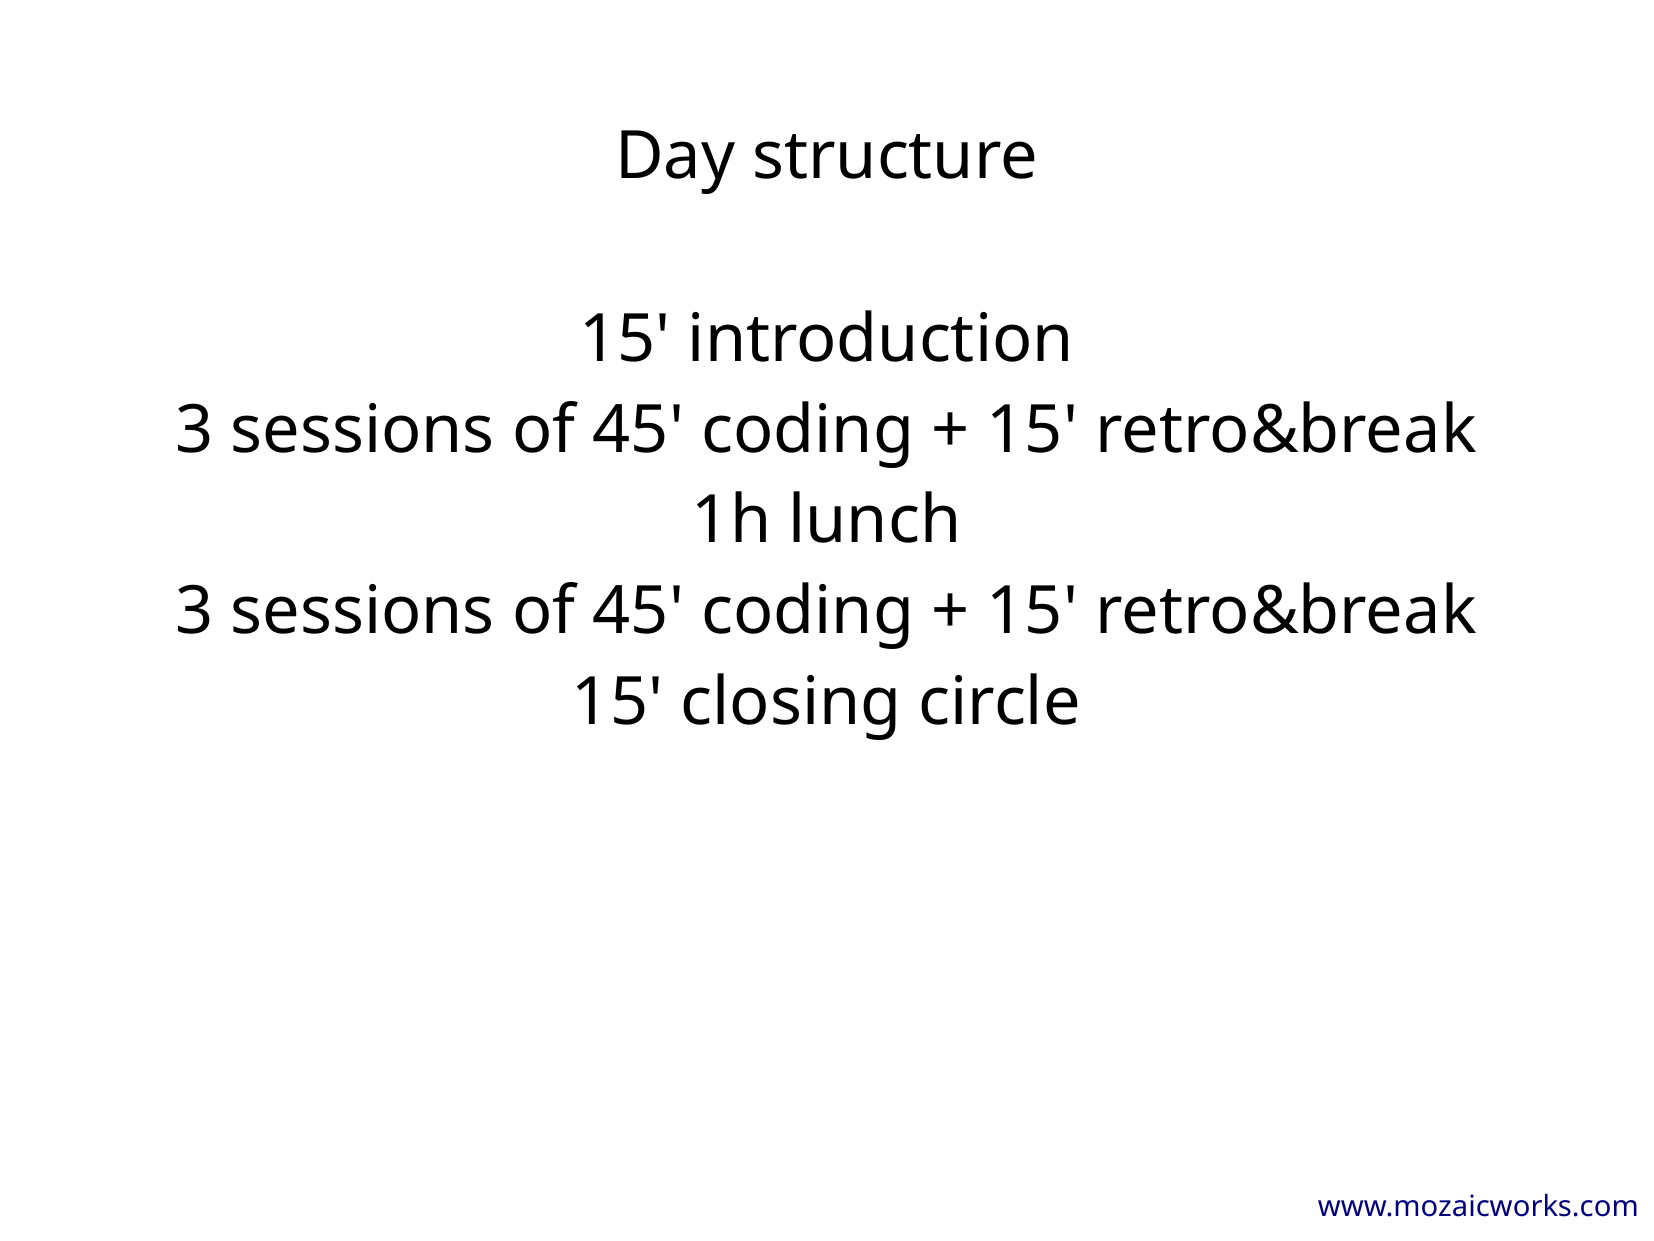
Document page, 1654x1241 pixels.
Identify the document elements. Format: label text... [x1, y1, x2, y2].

text_box www.mozaicworks.com [0, 1178, 1654, 1241]
title Day structure [82, 49, 1571, 257]
subtitle 15' introduction 3 sessions of 45' coding + 15' retro&break 1h lunch 3 sessions of 45' coding + 15' retro&break 15' closing circle [82, 290, 1571, 1109]
